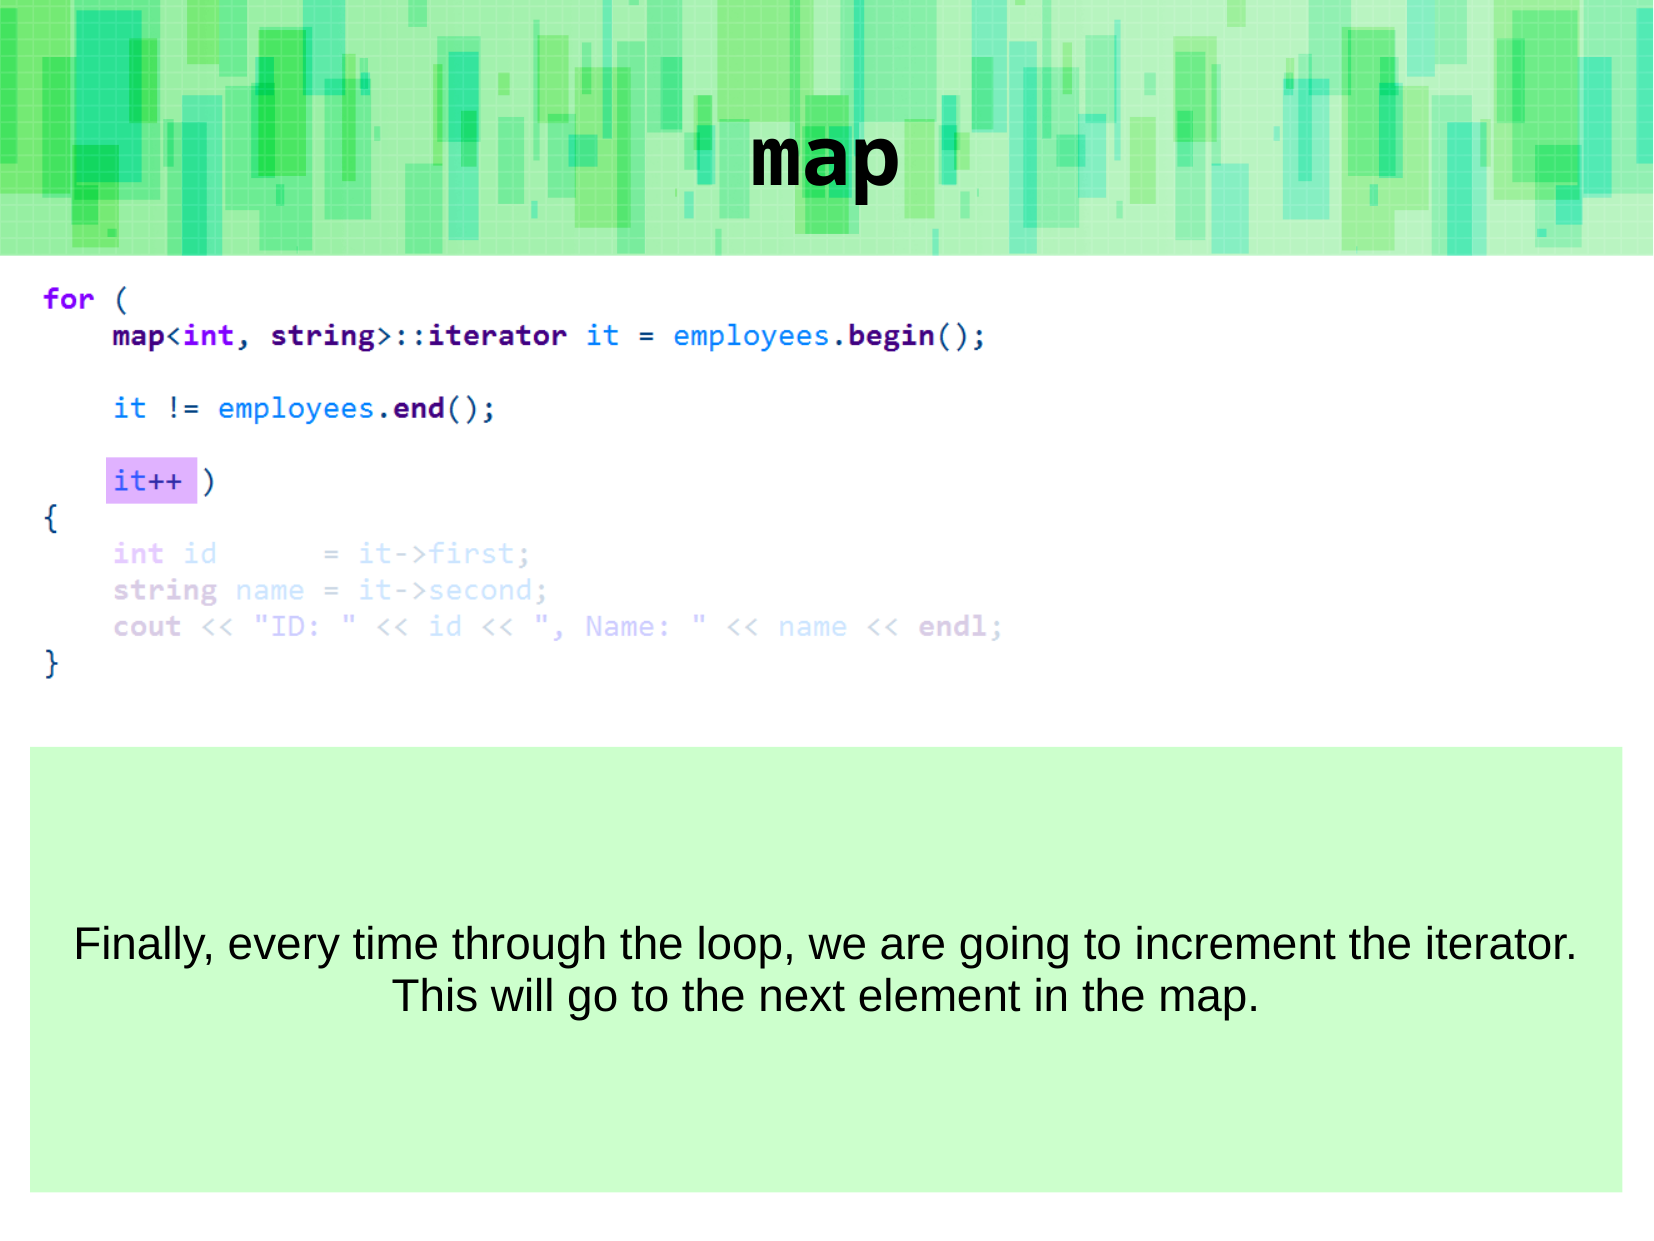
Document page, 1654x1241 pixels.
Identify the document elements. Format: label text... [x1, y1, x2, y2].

title map [82, 49, 1571, 257]
text_box [106, 457, 198, 504]
picture [0, 0, 1654, 1241]
text_box Finally, every time through the loop, we are going to increment the iterator. This will go to the next element in the map. [30, 746, 1623, 1193]
text_box [99, 529, 1014, 652]
